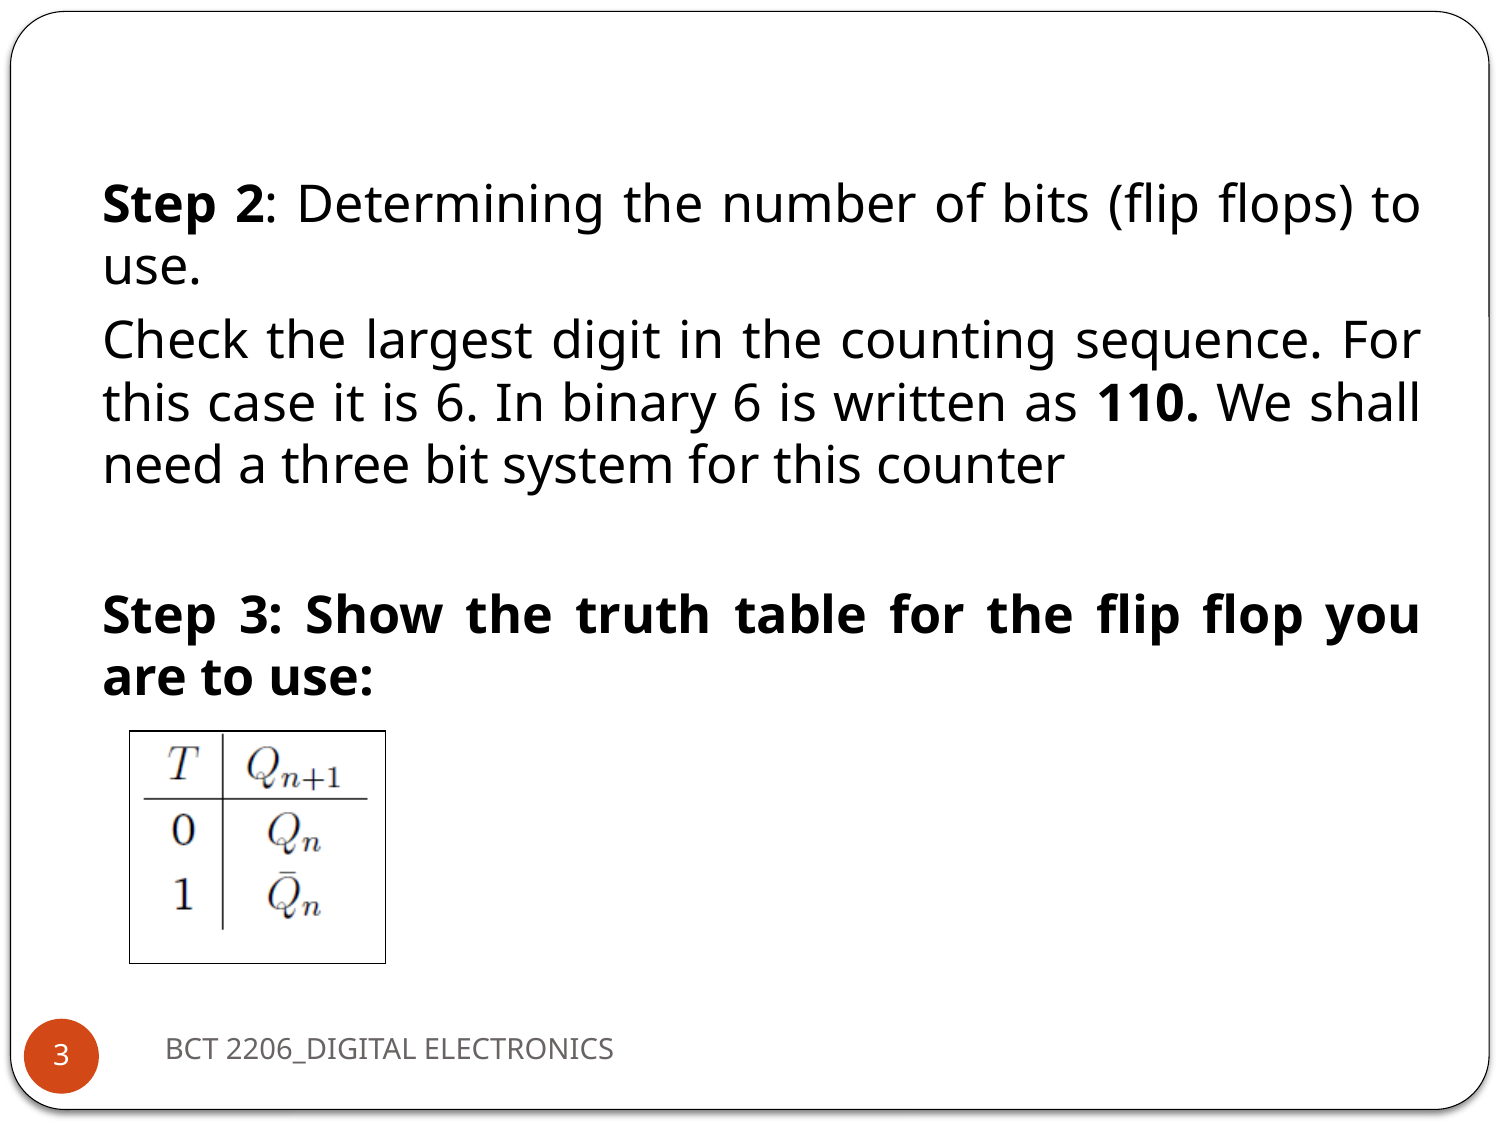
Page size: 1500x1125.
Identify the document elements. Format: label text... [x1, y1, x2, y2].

title [162, 37, 1438, 225]
list Step 2: Determining the number of bits (flip flops) to use. Check the largest digit in the counting sequence. For this case it is 6. In binary 6 is written as 110. We shall need a three bit system for this counter Step 3: Show the truth table for the flip flop you are to use: [87, 162, 1438, 1050]
picture [130, 731, 385, 963]
text_box <number> [23, 1018, 99, 1094]
